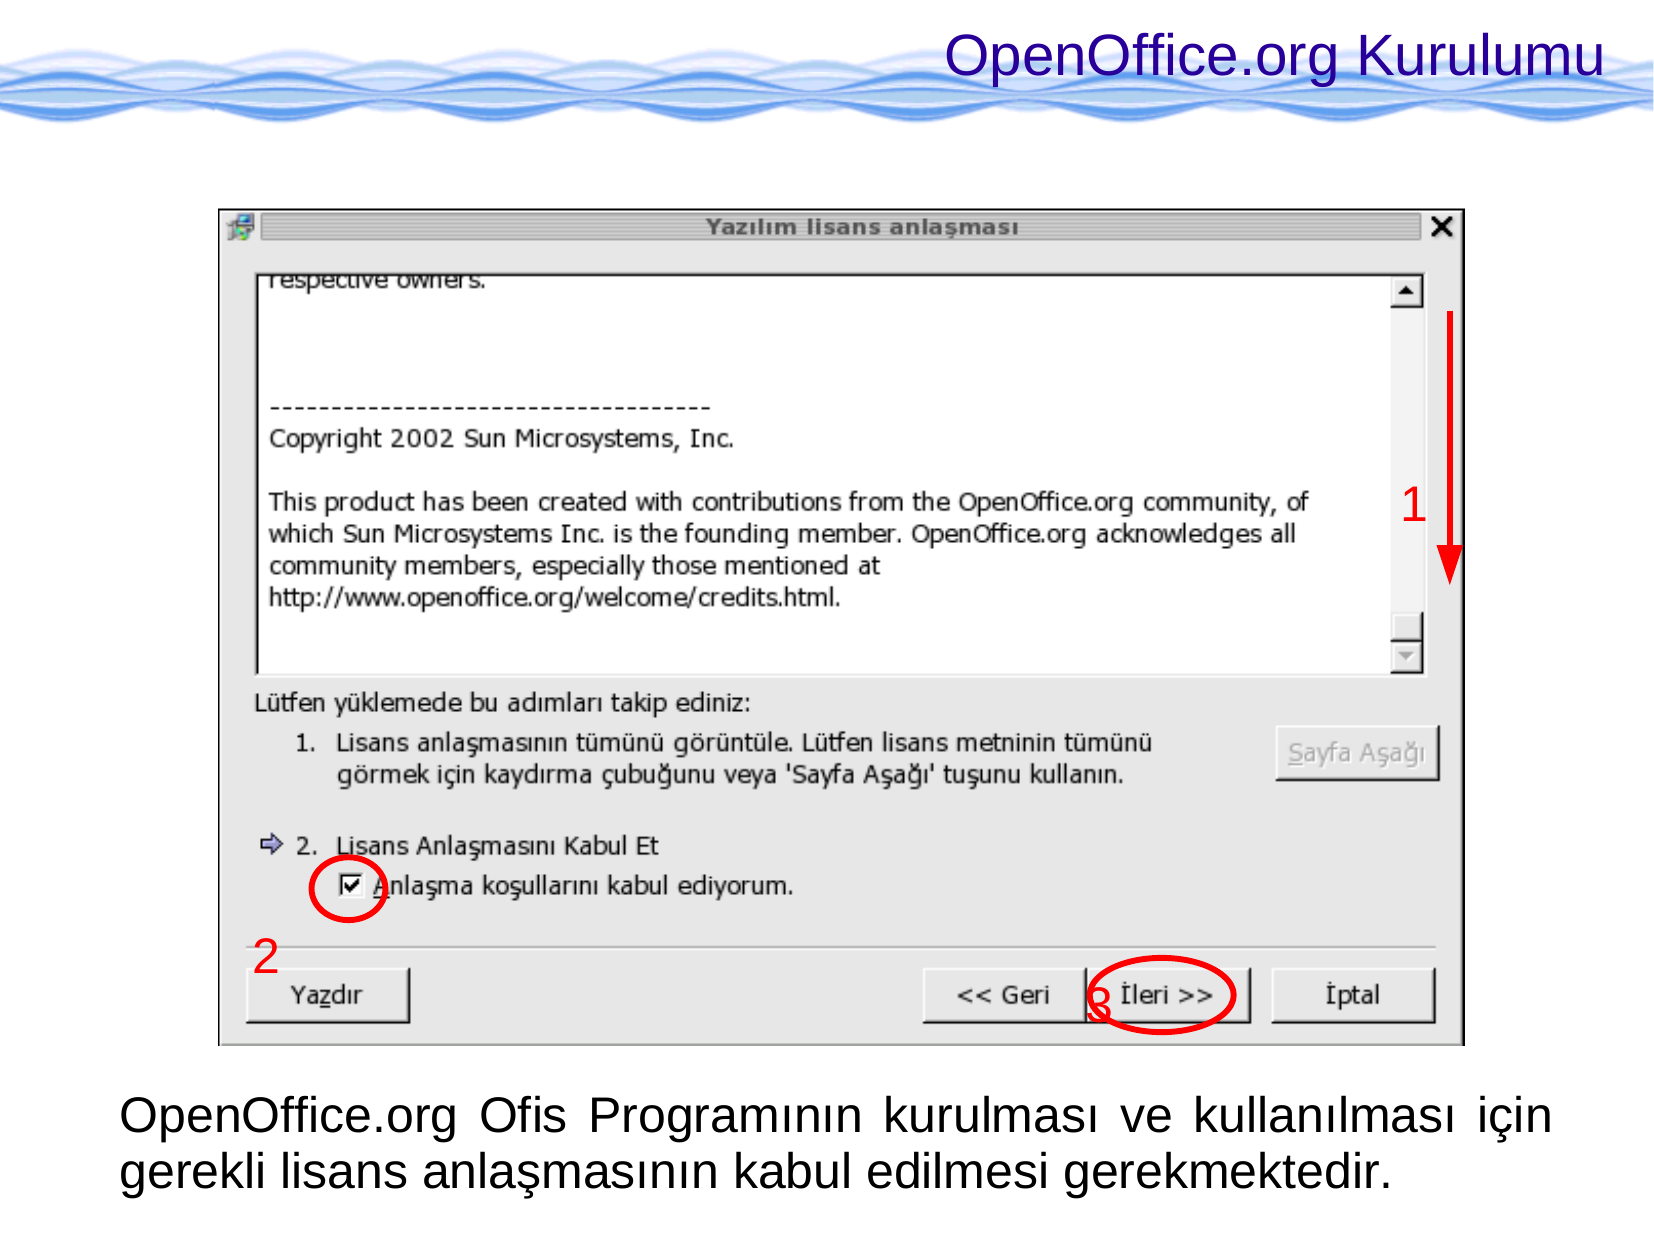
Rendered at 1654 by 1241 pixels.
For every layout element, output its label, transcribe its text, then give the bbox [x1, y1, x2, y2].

text_box 1 [1385, 413, 1437, 540]
text_box OpenOffice.org Ofis Programının kurulması ve kullanılması için gerekli lisans anlaşmasının kabul edilmesi gerekmektedir. [105, 1080, 1569, 1208]
text_box 2 [237, 865, 289, 992]
picture [218, 207, 1465, 1046]
text_box OpenOffice.org Kurulumu [587, 15, 1654, 96]
picture [0, 41, 1654, 129]
text_box 3 [1070, 914, 1121, 1041]
